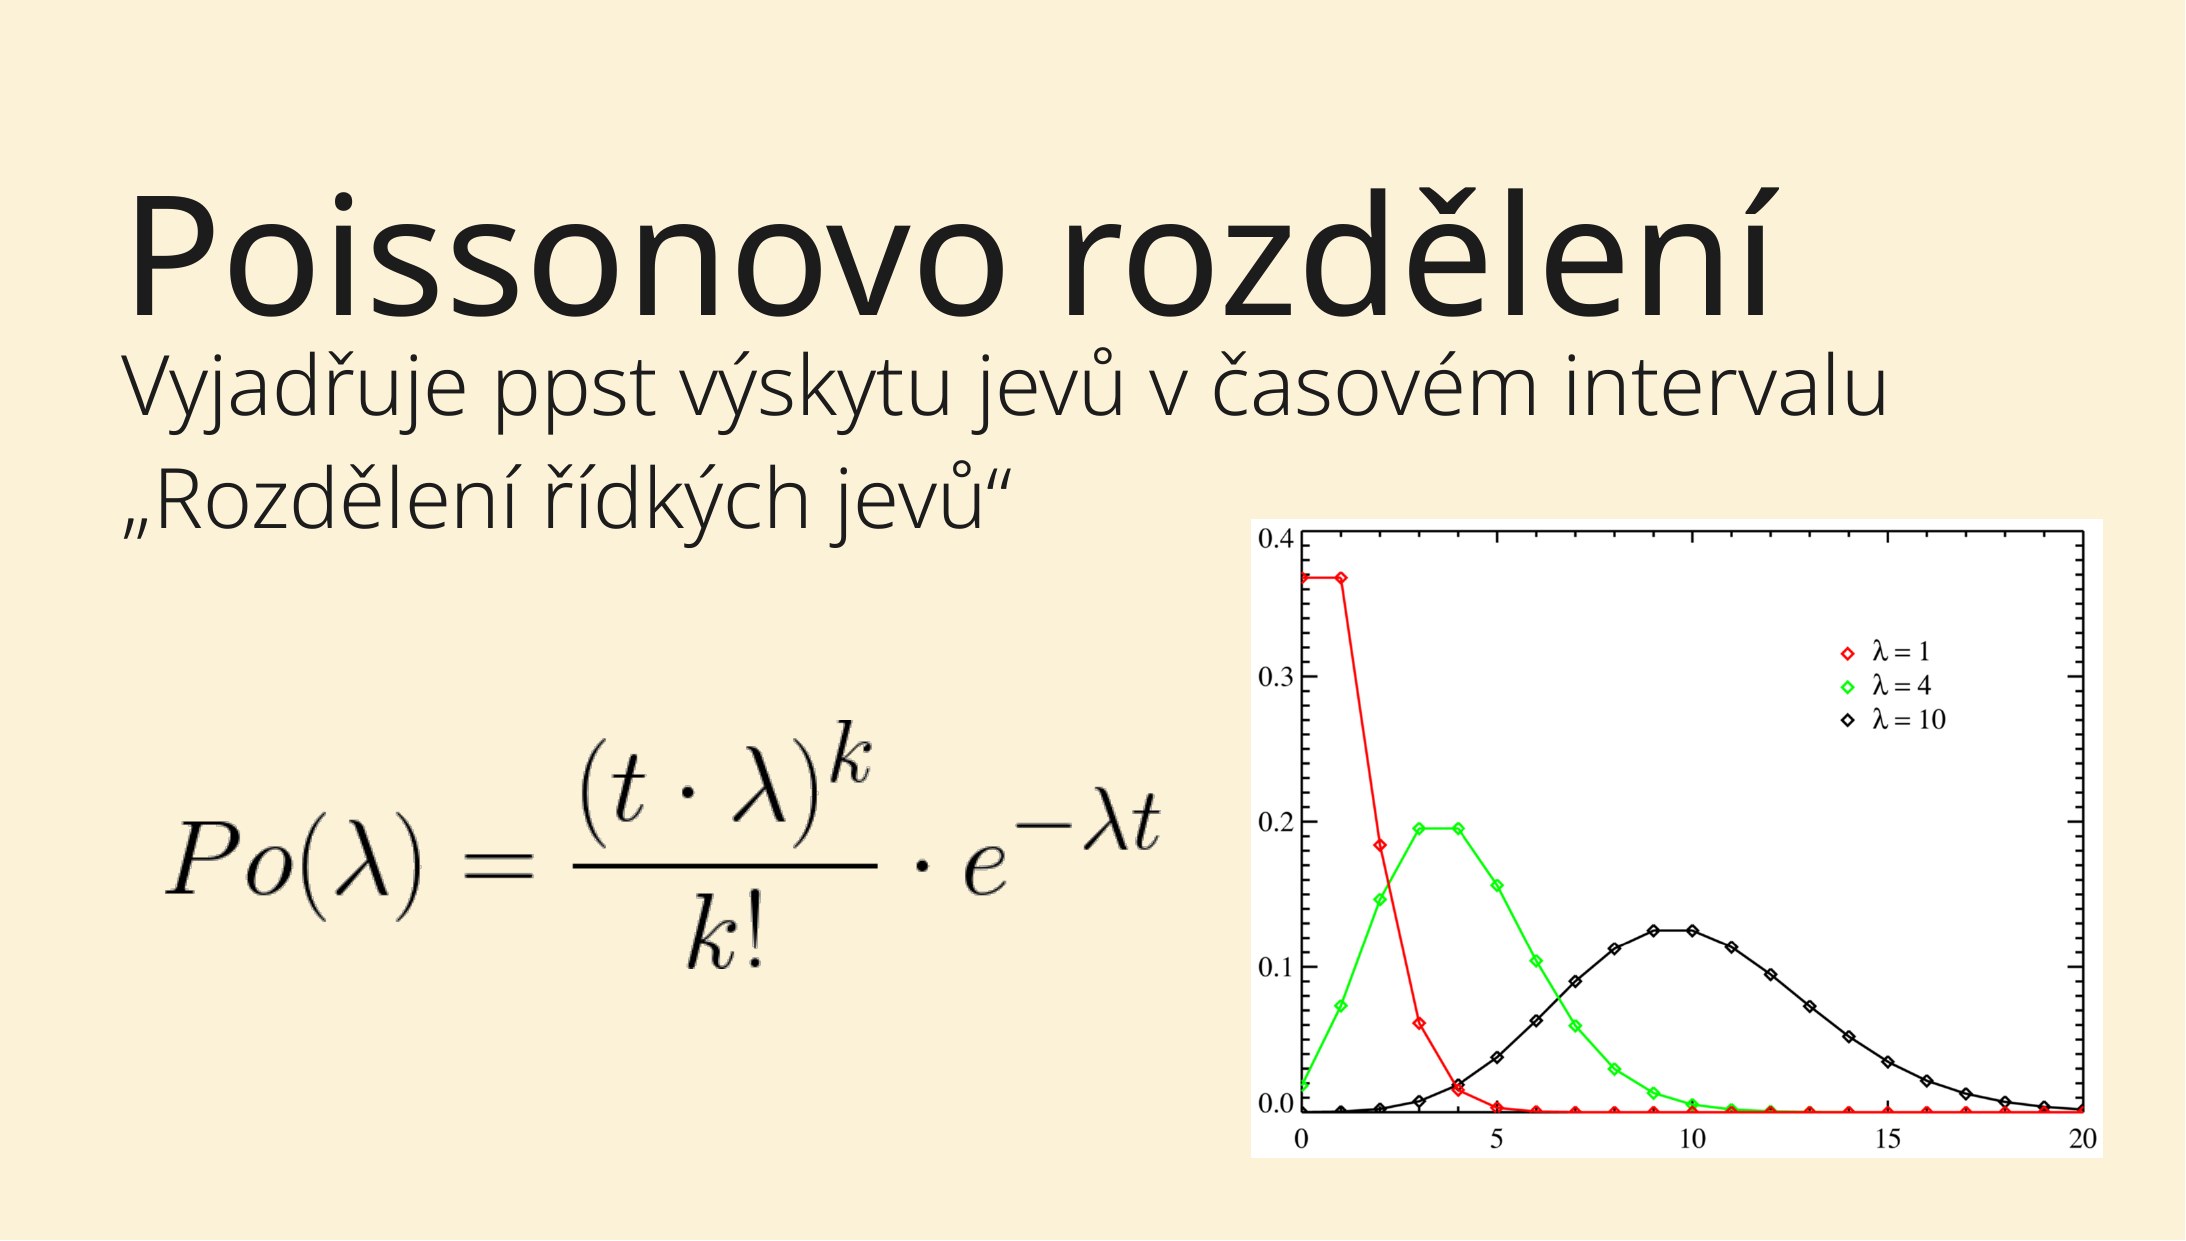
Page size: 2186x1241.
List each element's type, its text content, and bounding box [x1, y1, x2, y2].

text_box Vyjadřuje ppst výskytu jevů v časovém intervalu „Rozdělení řídkých jevů“ [106, 318, 2032, 534]
text_box Poissonovo rozdělení [106, 129, 1926, 318]
picture [1251, 519, 2103, 1158]
picture [165, 720, 1161, 969]
